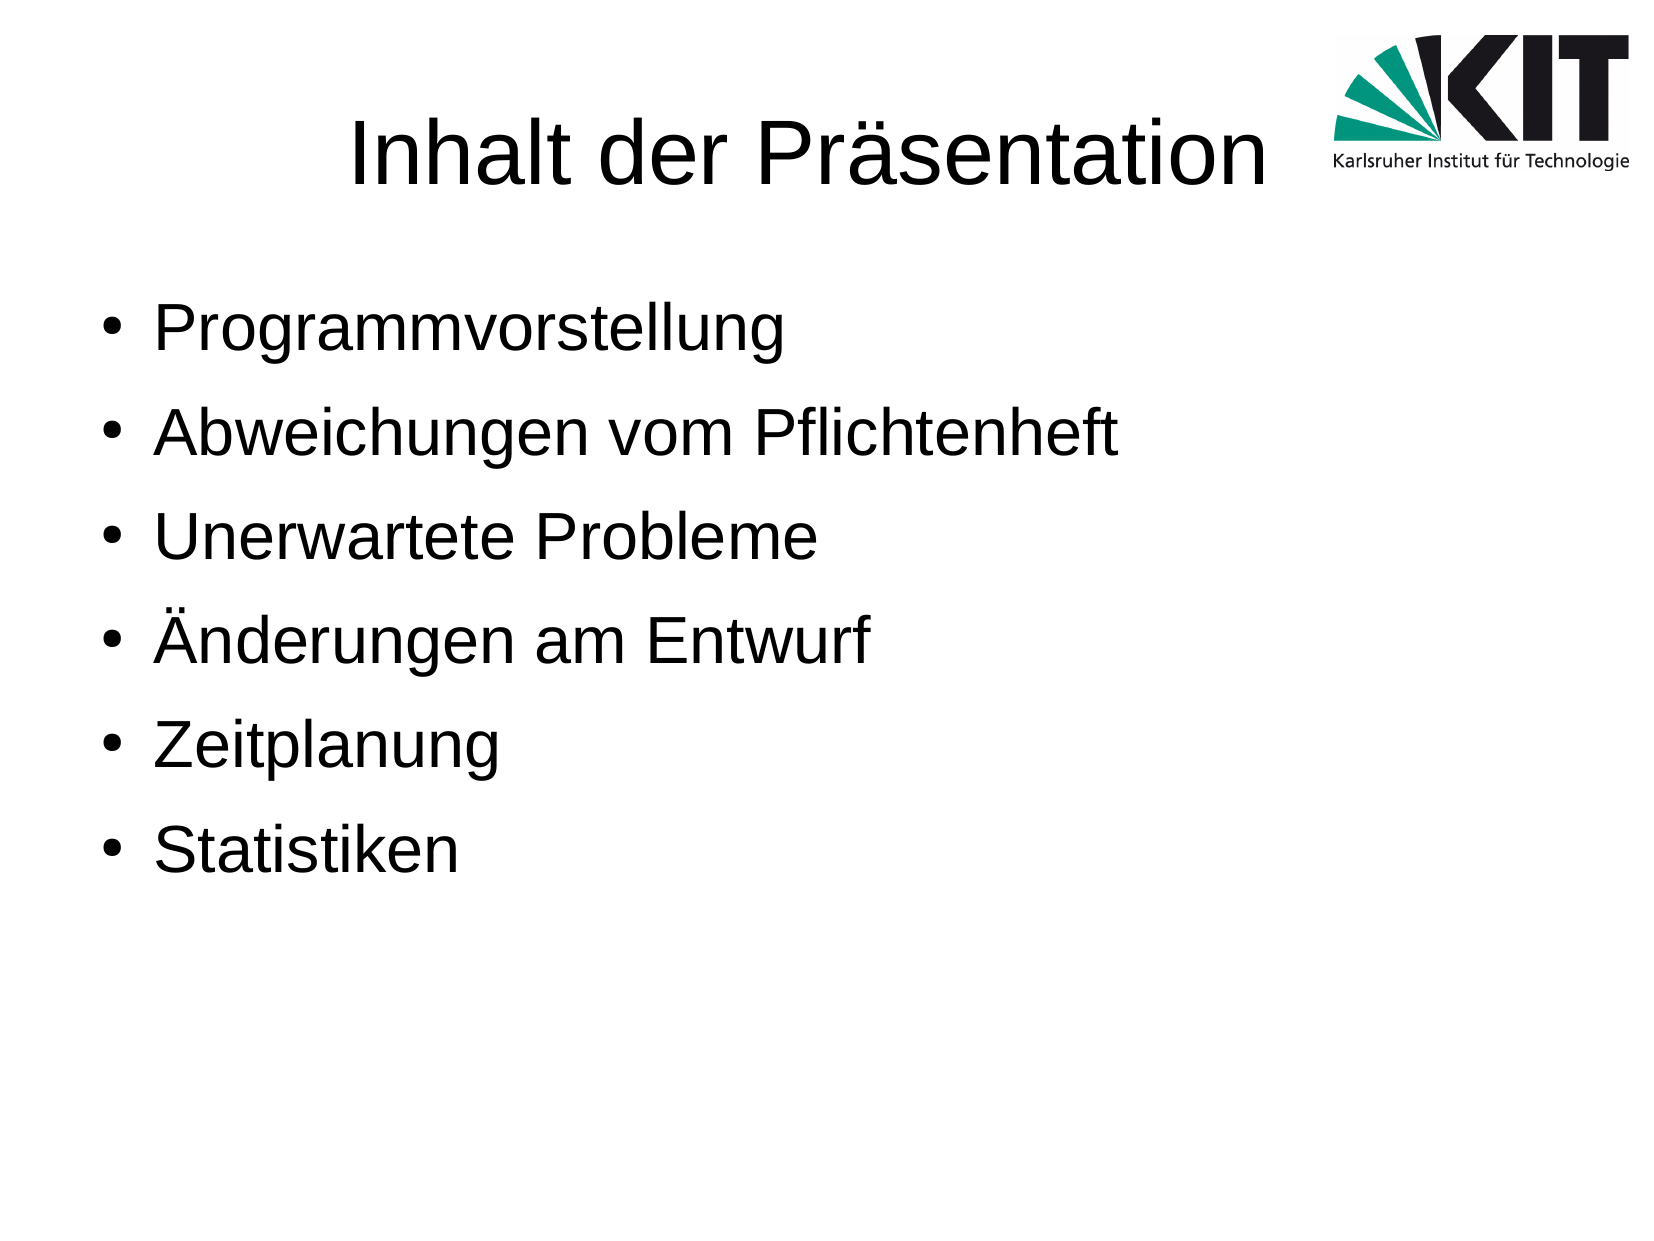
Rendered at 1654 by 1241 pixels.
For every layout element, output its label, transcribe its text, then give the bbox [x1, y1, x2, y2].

list Programmvorstellung Abweichungen vom Pflichtenheft Unerwartete Probleme Änderungen am Entwurf Zeitplanung Statistiken [82, 290, 1571, 1010]
title Inhalt der Präsentation [82, 49, 1536, 257]
picture [1334, 35, 1629, 171]
